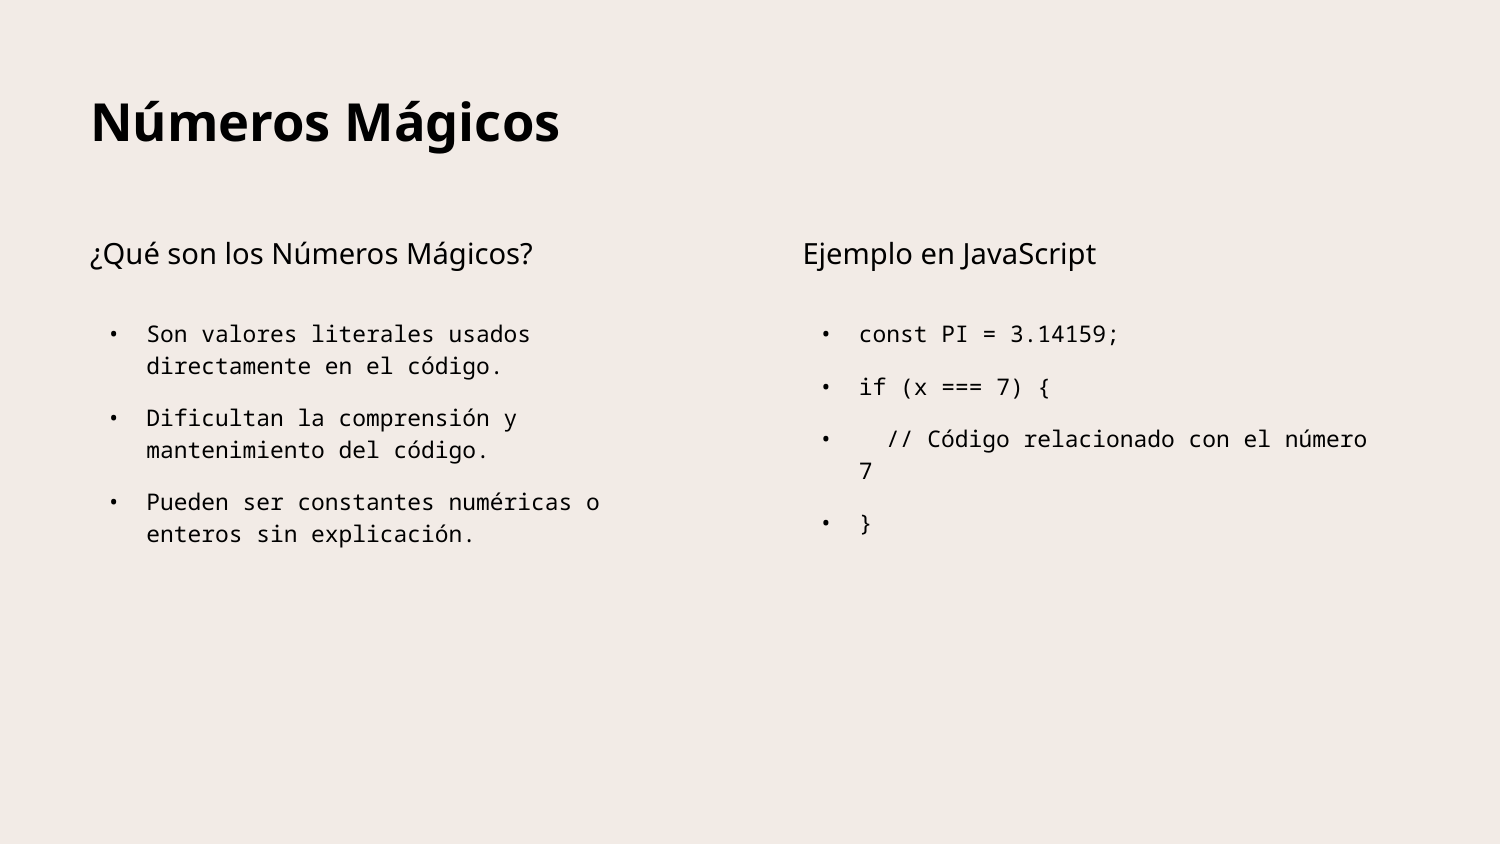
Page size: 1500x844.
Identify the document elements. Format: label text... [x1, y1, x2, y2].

title Números Mágicos [75, 73, 1425, 168]
subtitle ¿Qué son los Números Mágicos? [75, 191, 695, 286]
subtitle Ejemplo en JavaScript [787, 191, 1407, 286]
list const PI = 3.14159; if (x === 7) { // Código relacionado con el número 7 } [787, 301, 1407, 750]
list Son valores literales usados directamente en el código. Dificultan la comprensión y mantenimiento del código. Pueden ser constantes numéricas o enteros sin explicación. [75, 301, 695, 750]
